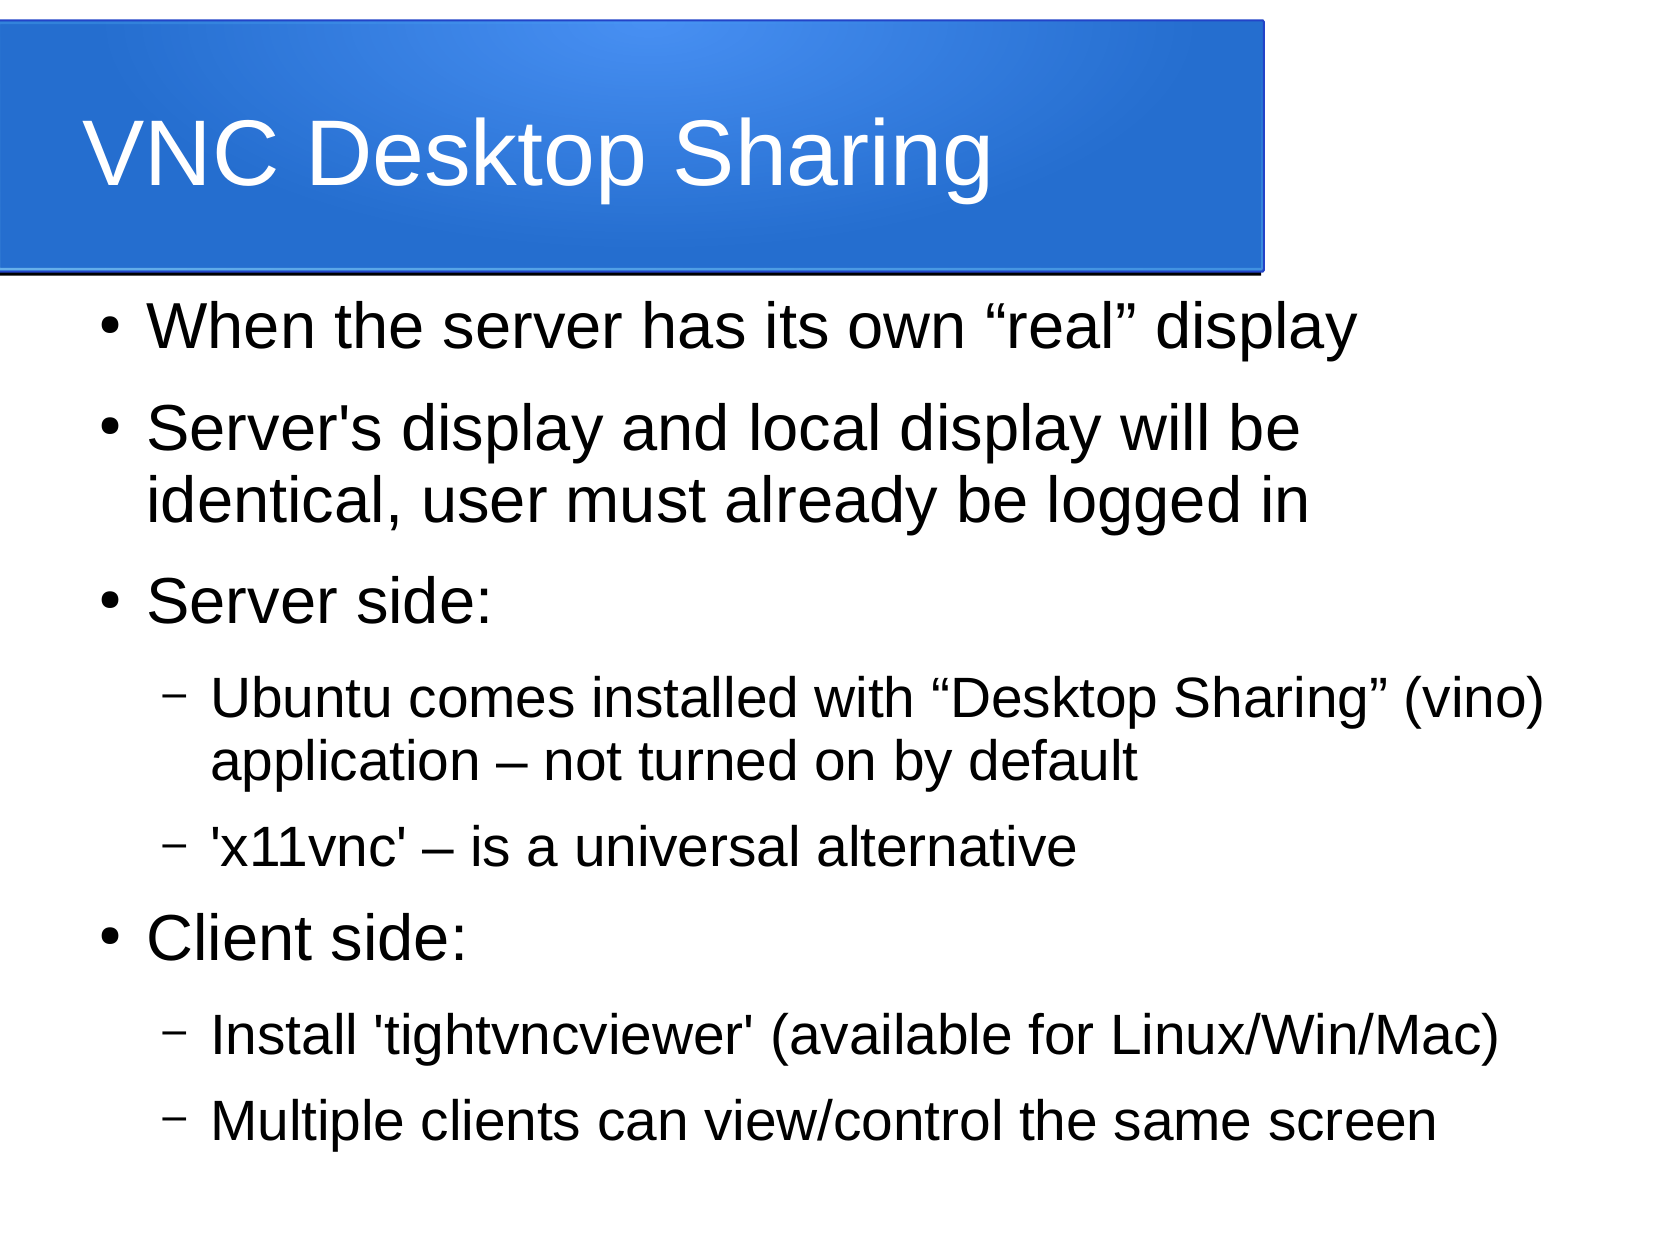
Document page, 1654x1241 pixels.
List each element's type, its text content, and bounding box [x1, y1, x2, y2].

list When the server has its own “real” display Server's display and local display will be identical, user must already be logged in Server side: Ubuntu comes installed with “Desktop Sharing” (vino) application – not turned on by default 'x11vnc' – is a universal alternative Client side: Install 'tightvncviewer' (available for Linux/Win/Mac) Multiple clients can view/control the same screen [82, 290, 1571, 1171]
title VNC Desktop Sharing [82, 49, 1250, 257]
